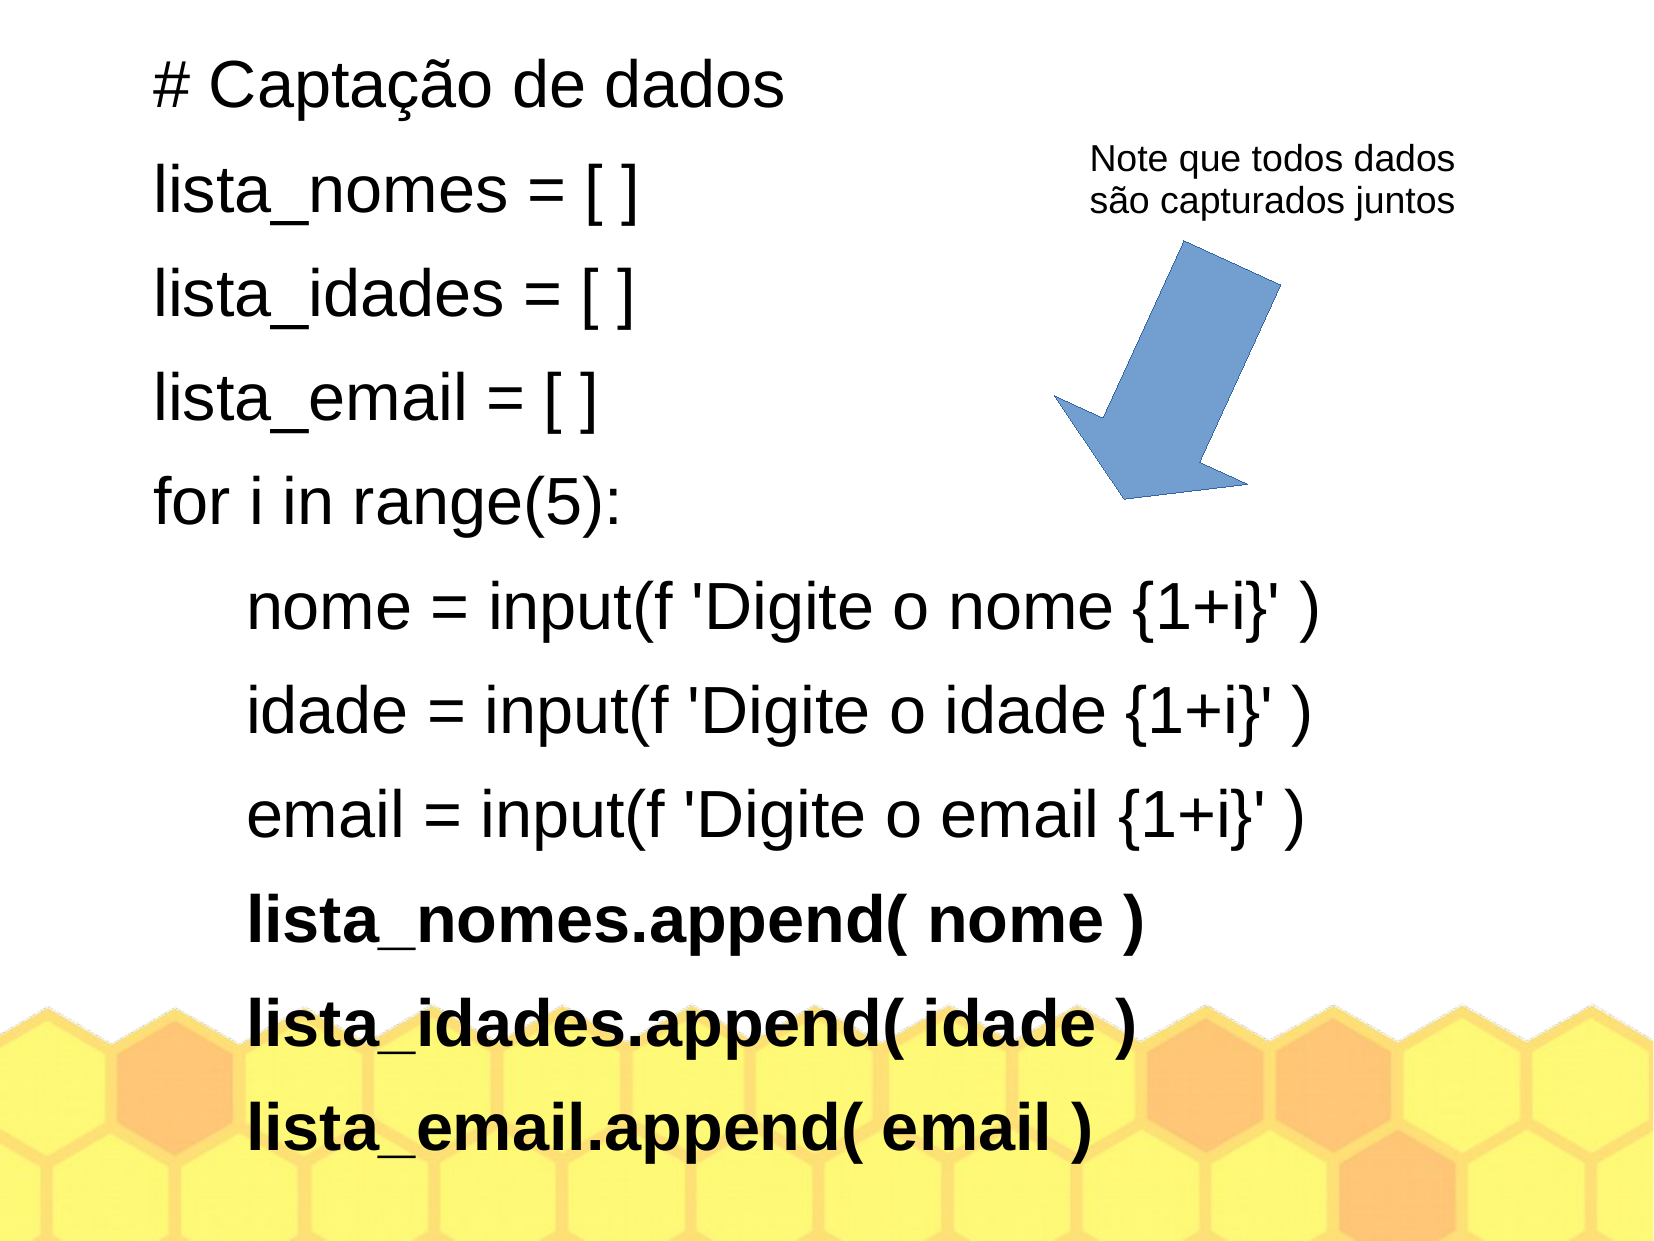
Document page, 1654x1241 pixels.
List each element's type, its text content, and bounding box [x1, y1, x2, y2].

list # Captação de dados lista_nomes = [ ] lista_idades = [ ] lista_email = [ ] for i in range(5): nome = input(f 'Digite o nome {1+i}' ) idade = input(f 'Digite o idade {1+i}' ) email = input(f 'Digite o email {1+i}' ) lista_nomes.append( nome ) lista_idades.append( idade ) lista_email.append( email ) [82, 47, 1571, 1205]
text_box [1054, 240, 1281, 500]
text_box Note que todos dados são capturados juntos [1074, 129, 1489, 355]
picture [0, 1001, 1654, 1241]
